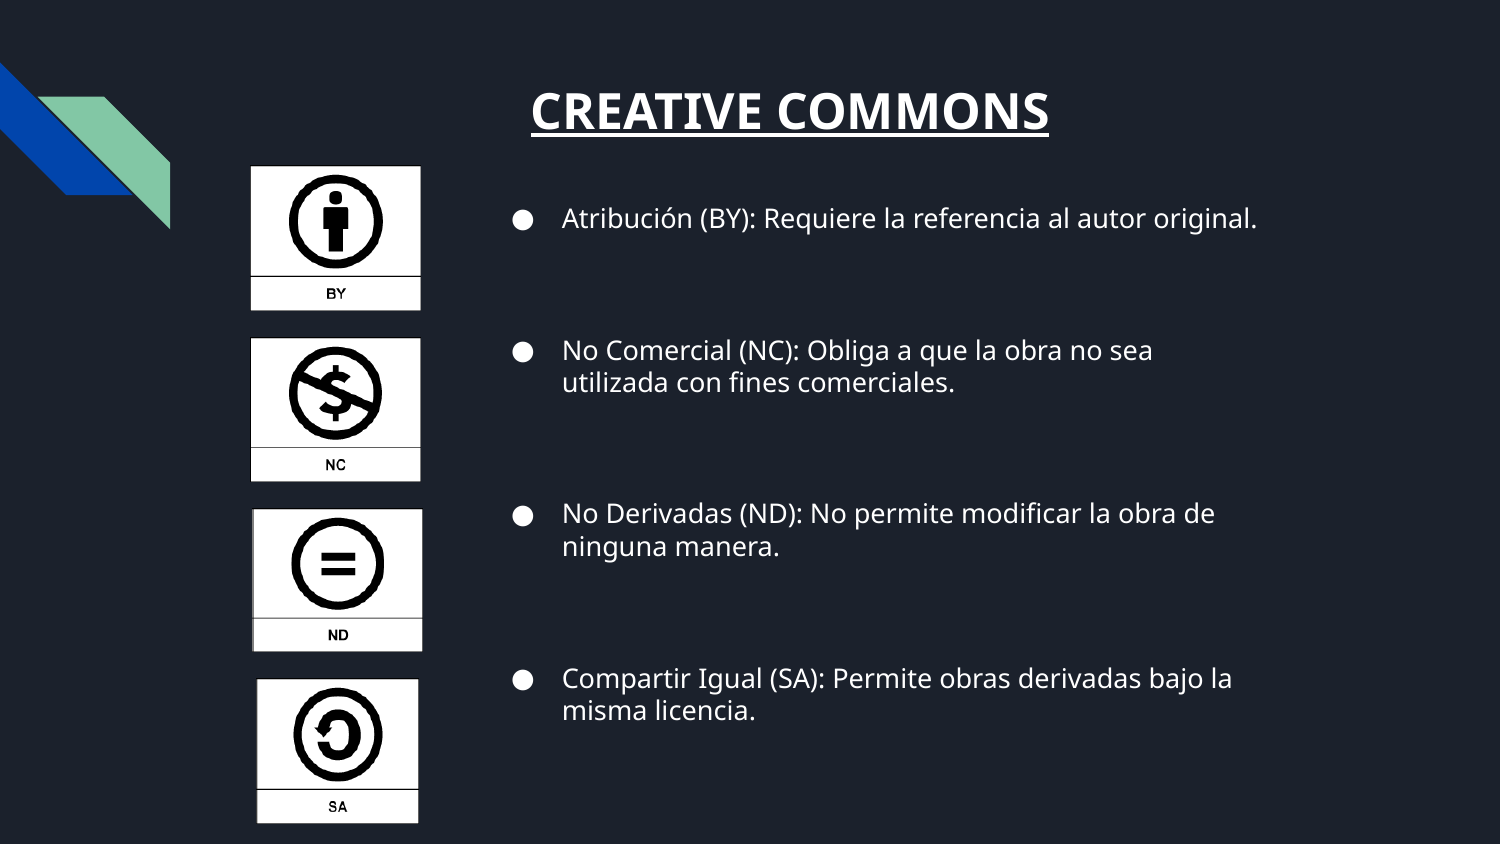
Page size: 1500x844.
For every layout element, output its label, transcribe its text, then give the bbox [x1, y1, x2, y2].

title CREATIVE COMMONS [212, 64, 1368, 166]
list Atribución (BY): Requiere la referencia al autor original. No Comercial (NC): Obliga a que la obra no sea utilizada con fines comerciales. No Derivadas (ND): No permite modificar la obra de ninguna manera. Compartir Igual (SA): Permite obras derivadas bajo la misma licencia. [471, 186, 1283, 844]
picture [256, 678, 419, 824]
picture [250, 337, 421, 482]
picture [252, 508, 423, 652]
picture [250, 165, 421, 311]
